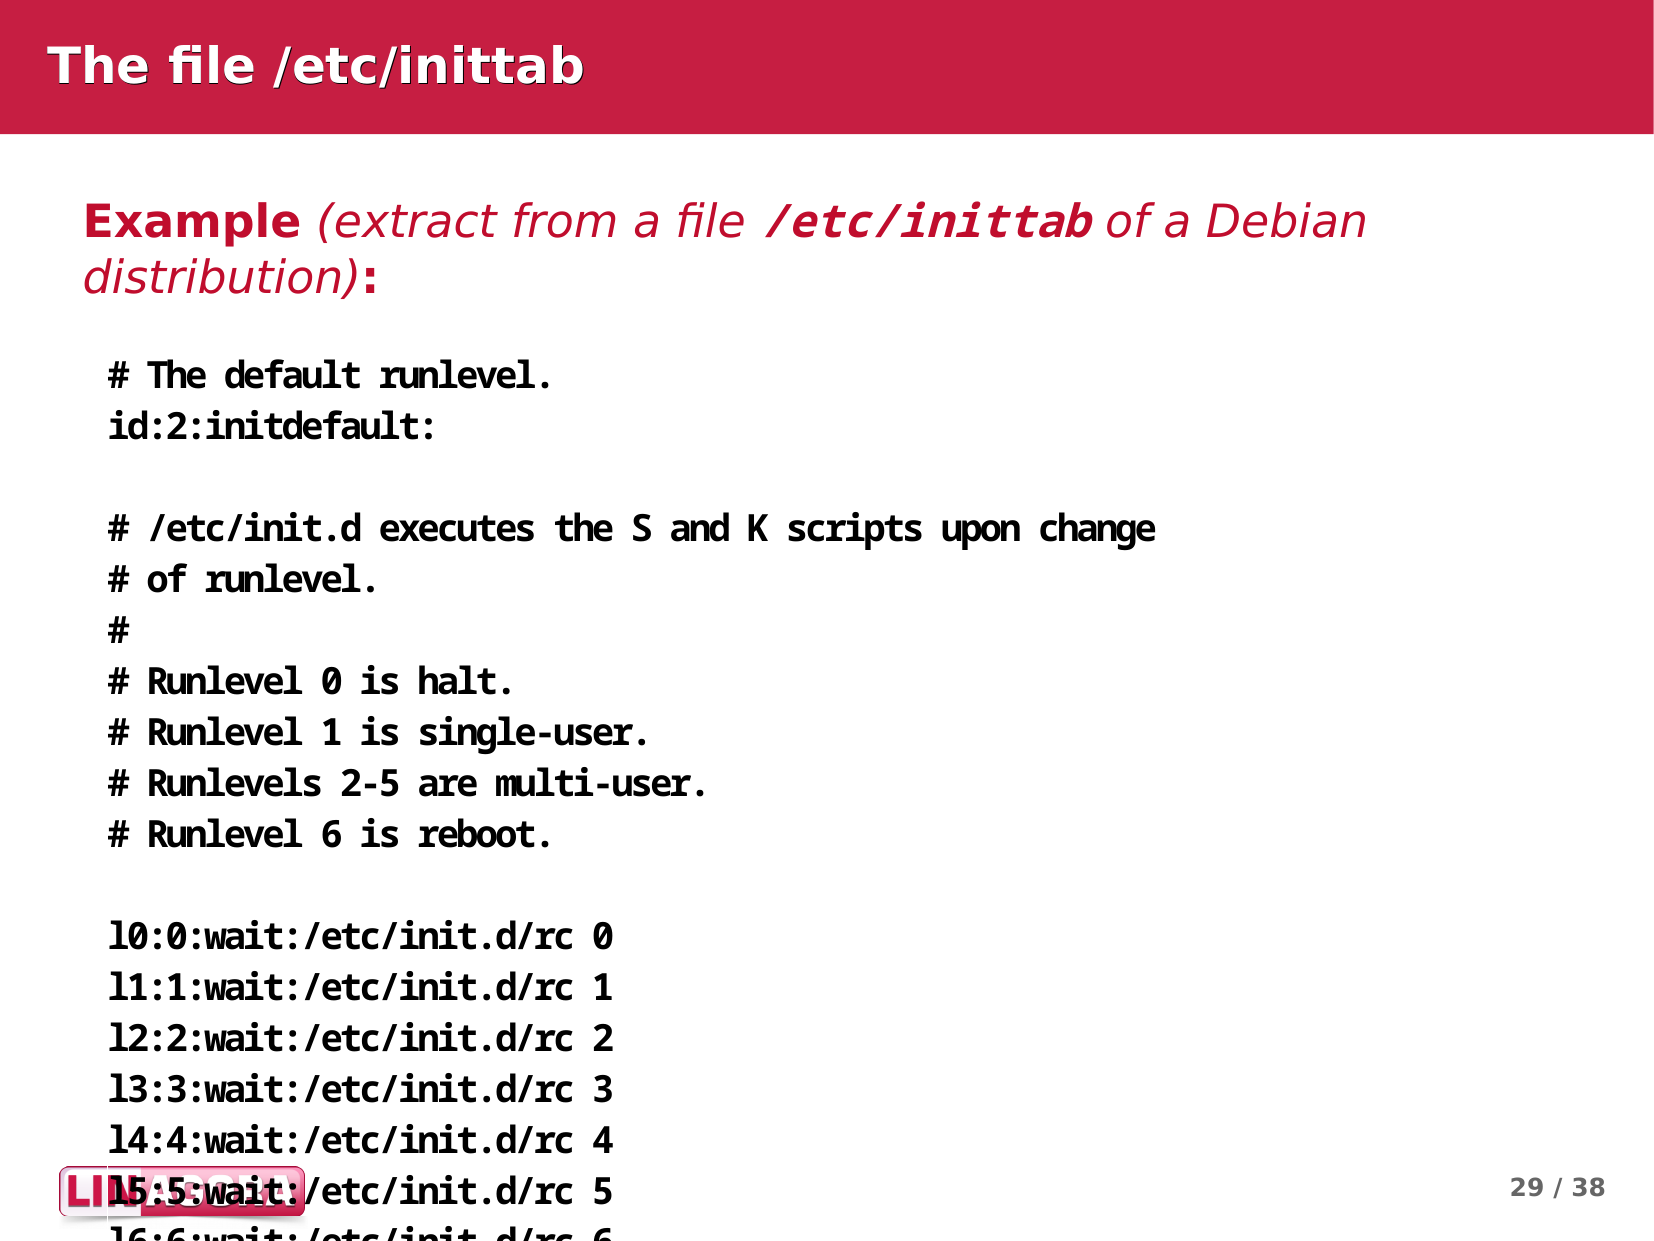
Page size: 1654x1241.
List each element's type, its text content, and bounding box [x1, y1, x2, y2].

picture [59, 1166, 107, 1229]
table_header # The default runlevel. id:2:initdefault: # /etc/init.d executes the S and K scripts upon change # of runlevel. # # Runlevel 0 is halt. # Runlevel 1 is single-user. # Runlevels 2-5 are multi-user. # Runlevel 6 is reboot. l0:0:wait:/etc/init.d/rc 0 l1:1:wait:/etc/init.d/rc 1 l2:2:wait:/etc/init.d/rc 2 l3:3:wait:/etc/init.d/rc 3 l4:4:wait:/etc/init.d/rc 4 l5:5:wait:/etc/init.d/rc 5 l6:6:wait:/etc/init.d/rc 6 [108, 349, 1546, 1241]
list Example (extract from a file /etc/inittab of a Debian distribution): [82, 188, 1571, 1134]
title The file /etc/inittab [47, 7, 1624, 126]
